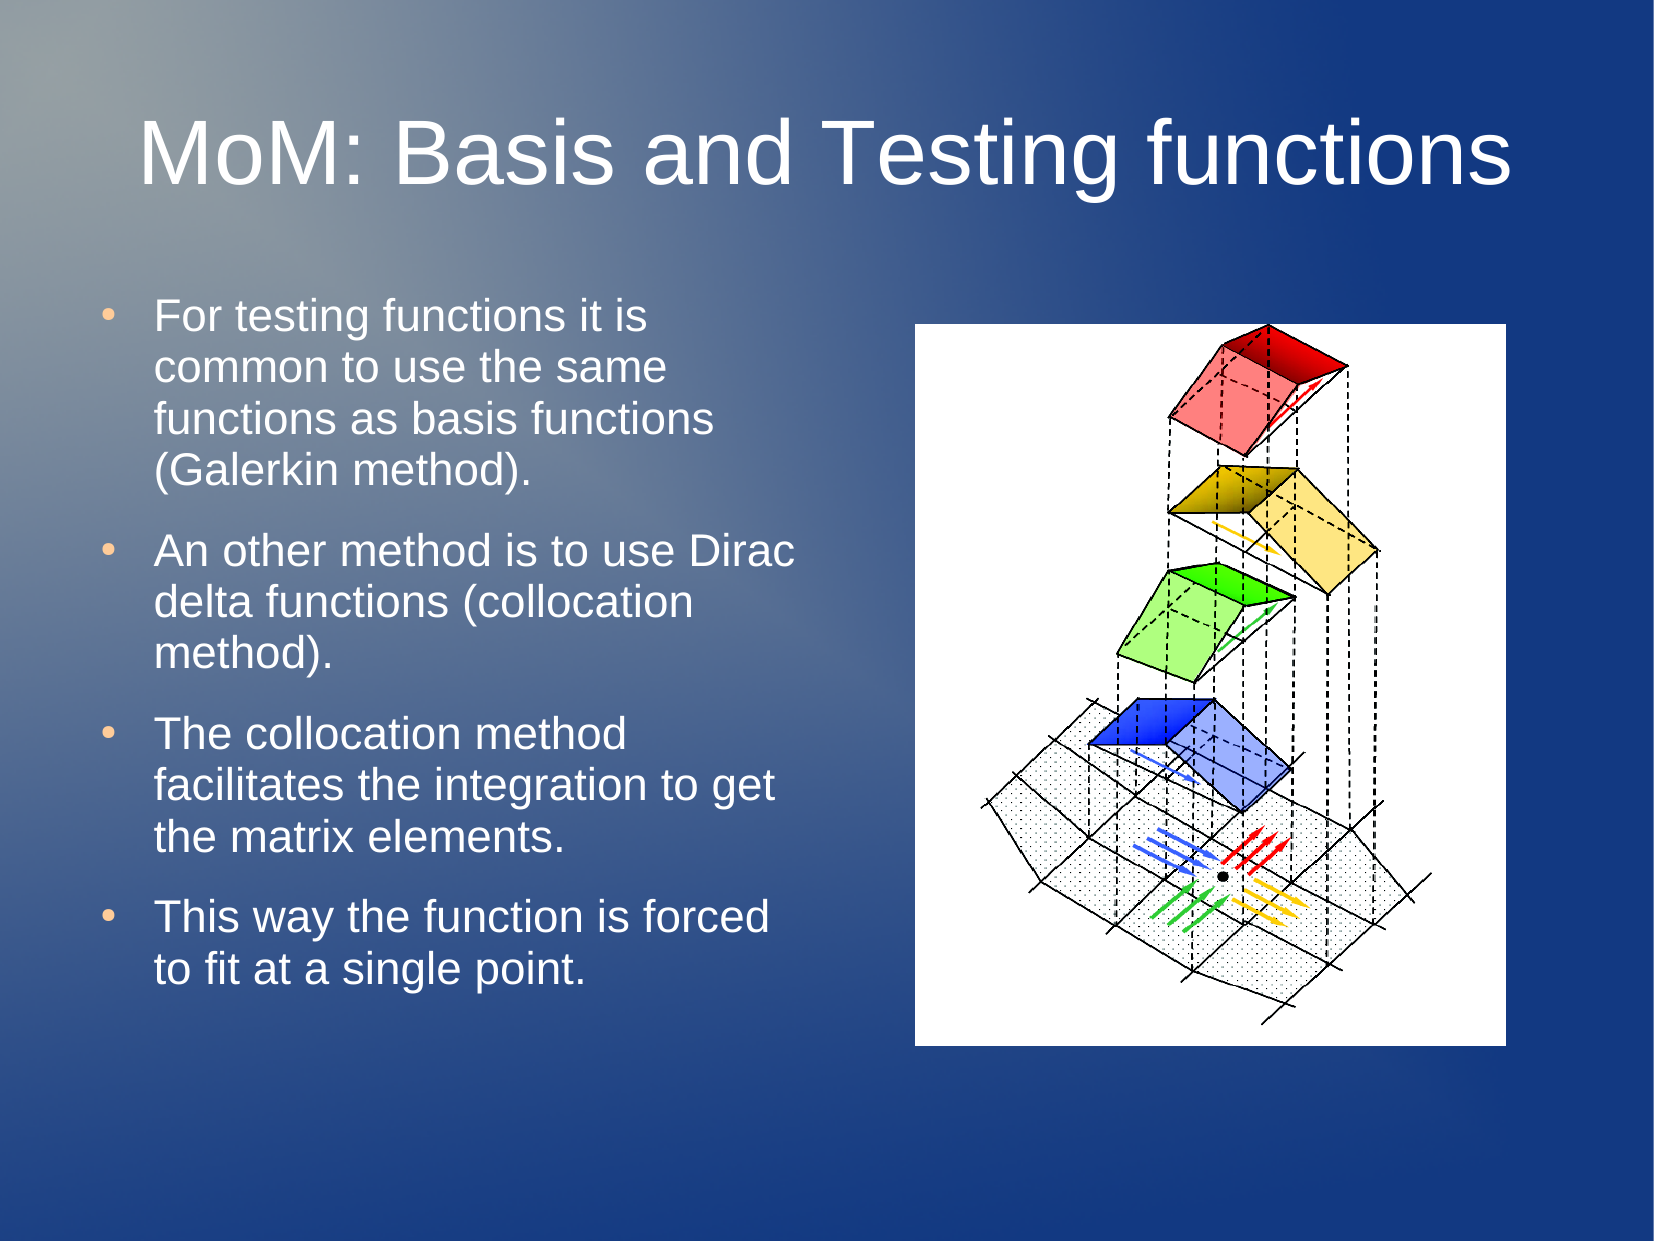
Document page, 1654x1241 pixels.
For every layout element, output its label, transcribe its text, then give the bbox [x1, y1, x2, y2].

picture [0, 0, 1654, 1241]
list For testing functions it is common to use the same functions as basis functions (Galerkin method). An other method is to use Dirac delta functions (collocation method). The collocation method facilitates the integration to get the matrix elements. This way the function is forced to fit at a single point. [82, 290, 809, 1094]
title MoM: Basis and Testing functions [82, 49, 1571, 257]
